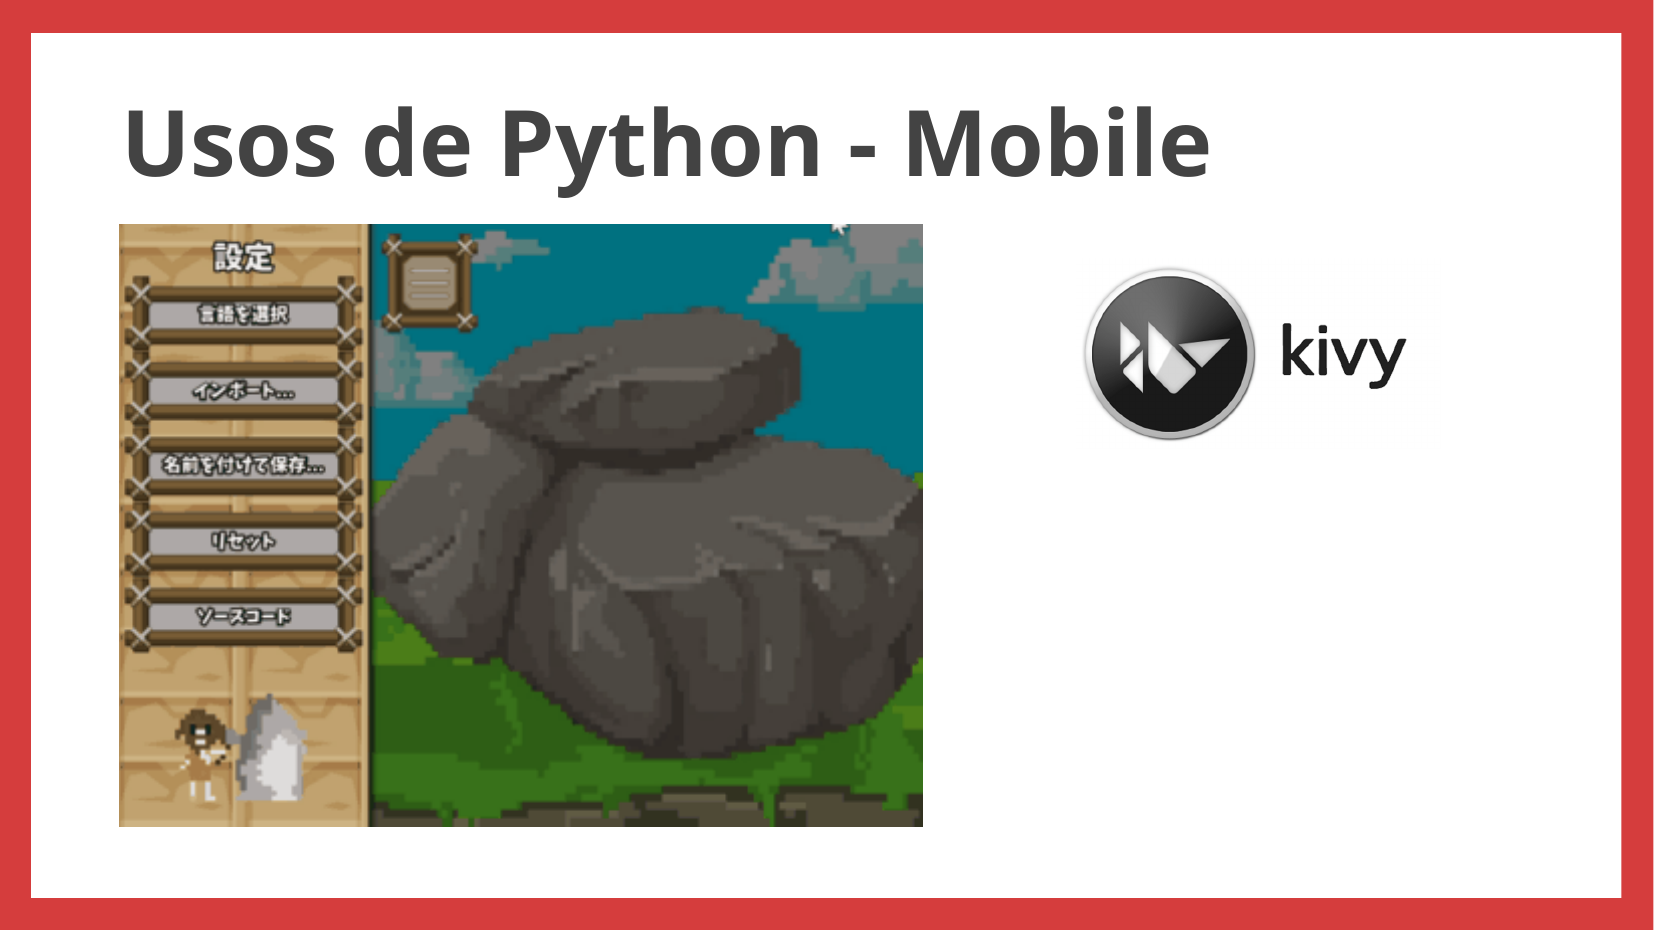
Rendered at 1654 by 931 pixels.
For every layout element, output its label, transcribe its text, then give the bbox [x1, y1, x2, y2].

picture [119, 224, 923, 827]
title Usos de Python - Mobile [106, 54, 1548, 239]
picture [1076, 258, 1441, 449]
